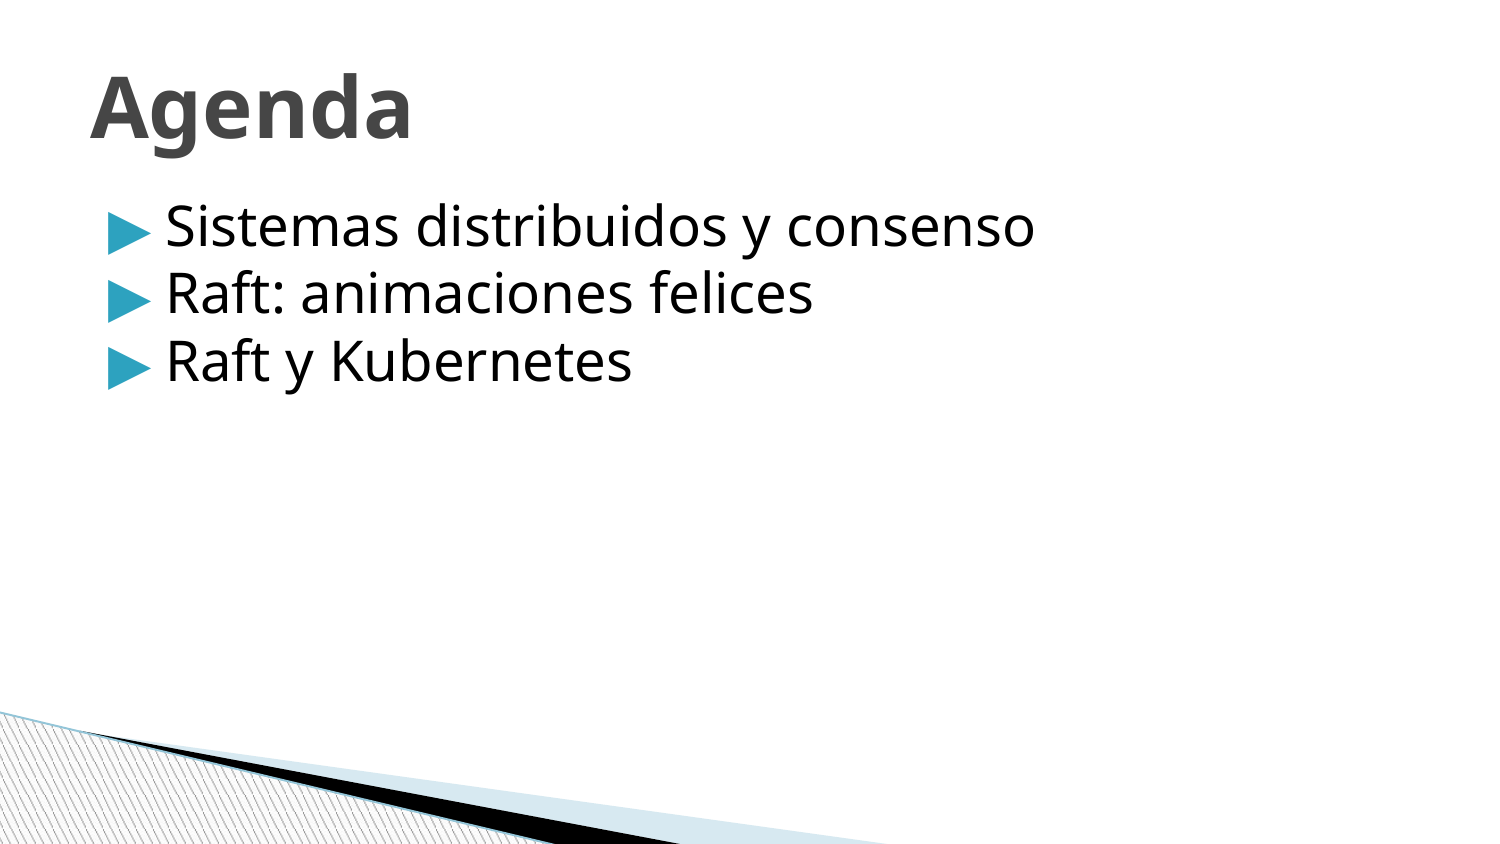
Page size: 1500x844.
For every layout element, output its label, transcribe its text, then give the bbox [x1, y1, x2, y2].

picture [0, 714, 542, 844]
title Agenda [75, 33, 1425, 175]
list Sistemas distribuidos y consenso Raft: animaciones felices Raft y Kubernetes [75, 182, 1425, 740]
